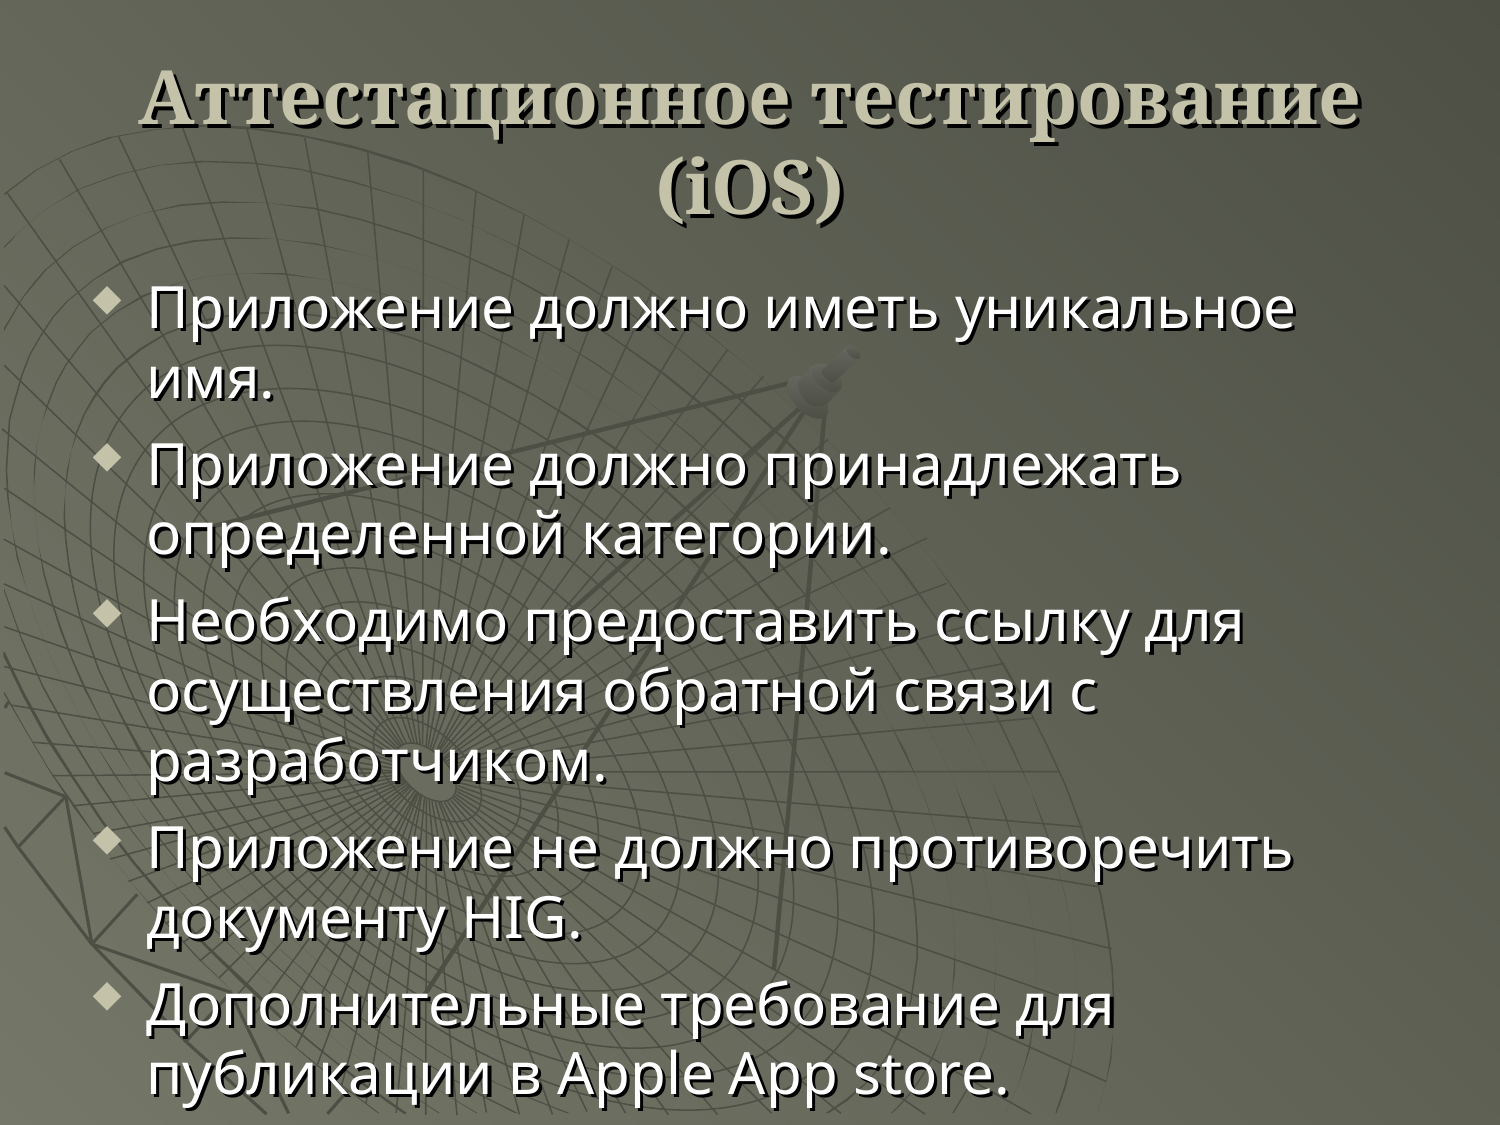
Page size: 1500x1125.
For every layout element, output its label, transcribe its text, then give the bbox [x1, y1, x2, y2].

title Аттестационное тестирование (iOS) [75, 21, 1426, 257]
list Приложение должно иметь уникальное имя. Приложение должно принадлежать определенной категории. Необходимо предоставить ссылку для осуществления обратной связи с разработчиком. Приложение не должно противоречить документу HIG. Дополнительные требование для публикации в Apple App store. [75, 262, 1426, 1006]
